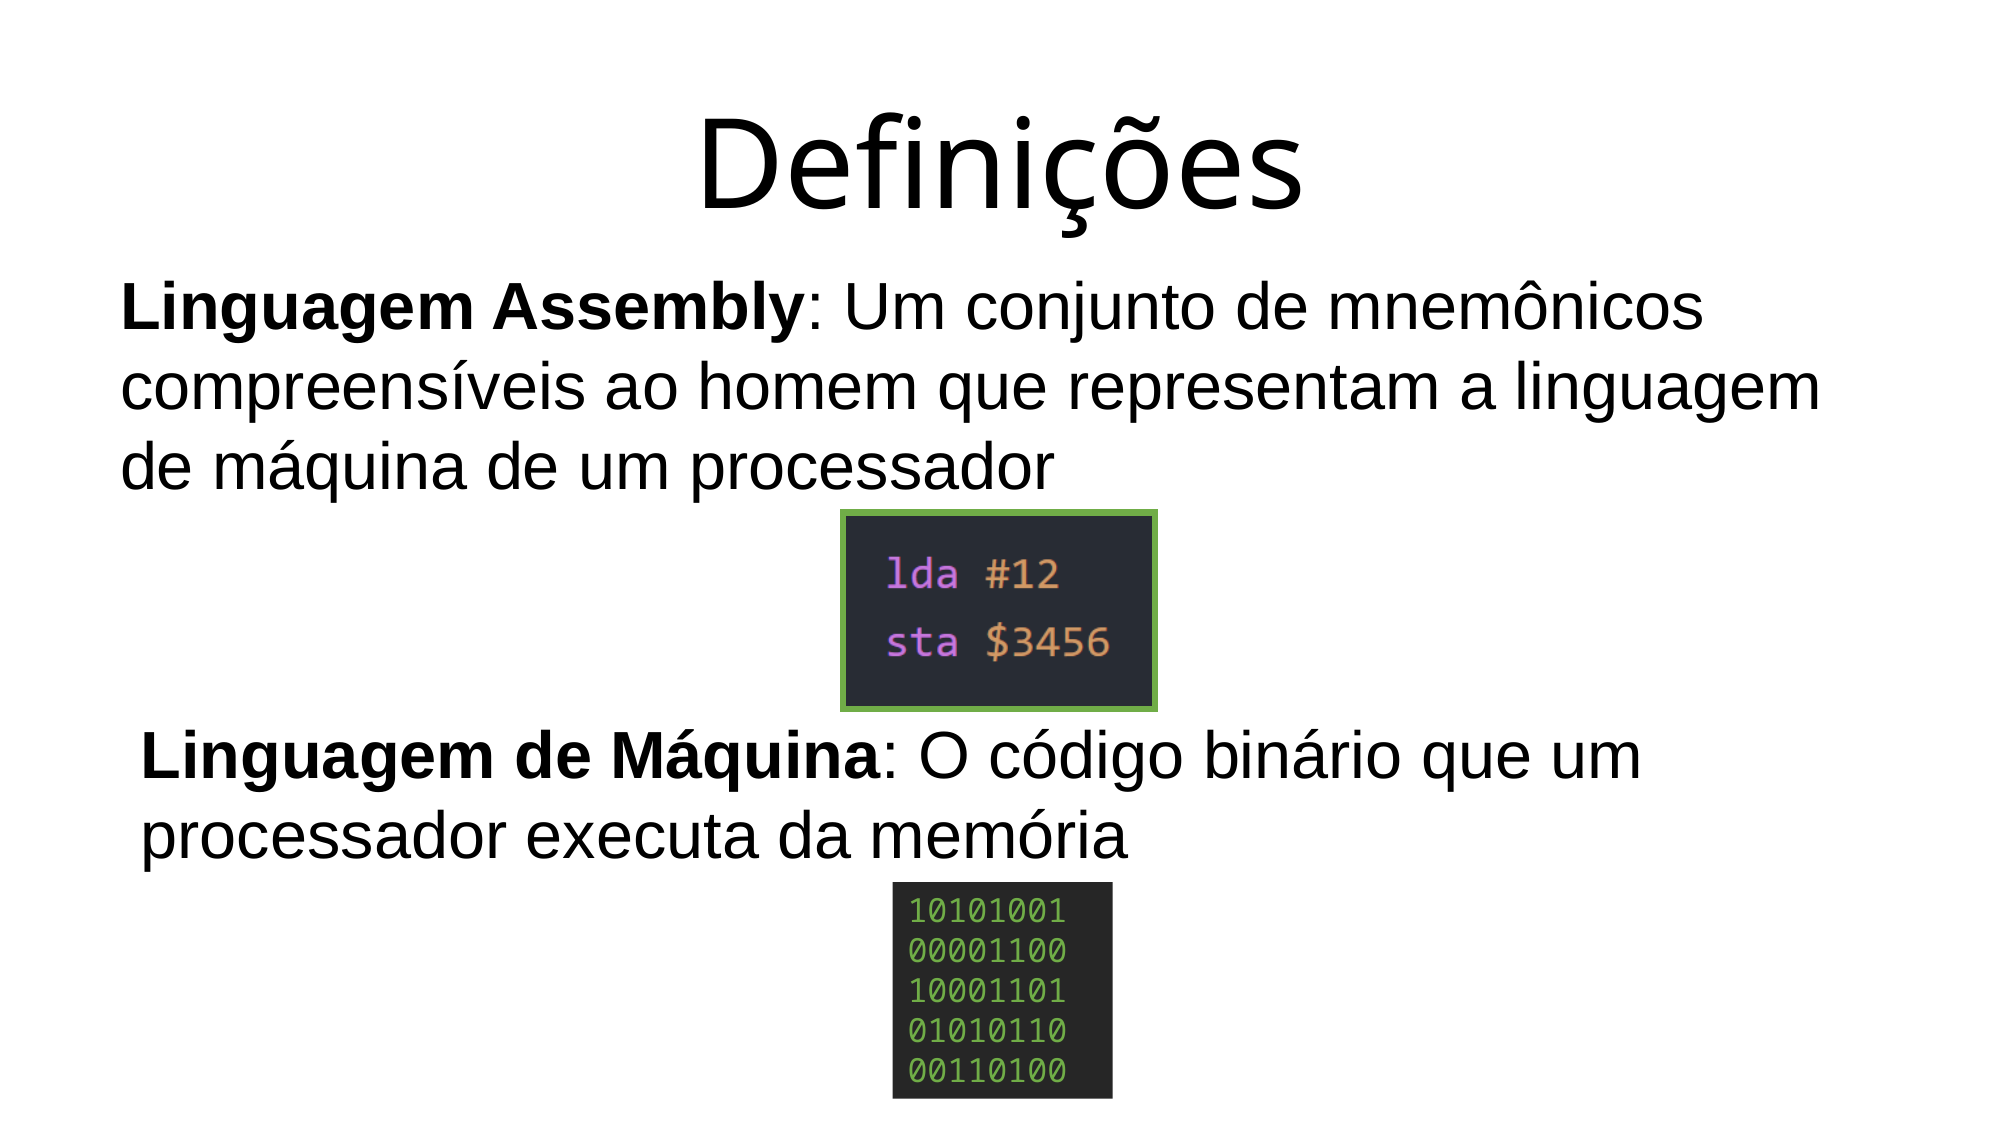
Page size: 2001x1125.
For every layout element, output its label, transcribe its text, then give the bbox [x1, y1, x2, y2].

picture [846, 515, 1153, 706]
text_box Linguagem de Máquina: O código binário que um processador executa da memória [125, 704, 1891, 882]
text_box Linguagem Assembly: Um conjunto de mnemônicos compreensíveis ao homem que representam a linguagem de máquina de um processador [105, 255, 1921, 511]
title Definições [137, 59, 1863, 278]
text_box 10101001 00001100 10001101 01010110 00110100 [892, 882, 1113, 1099]
